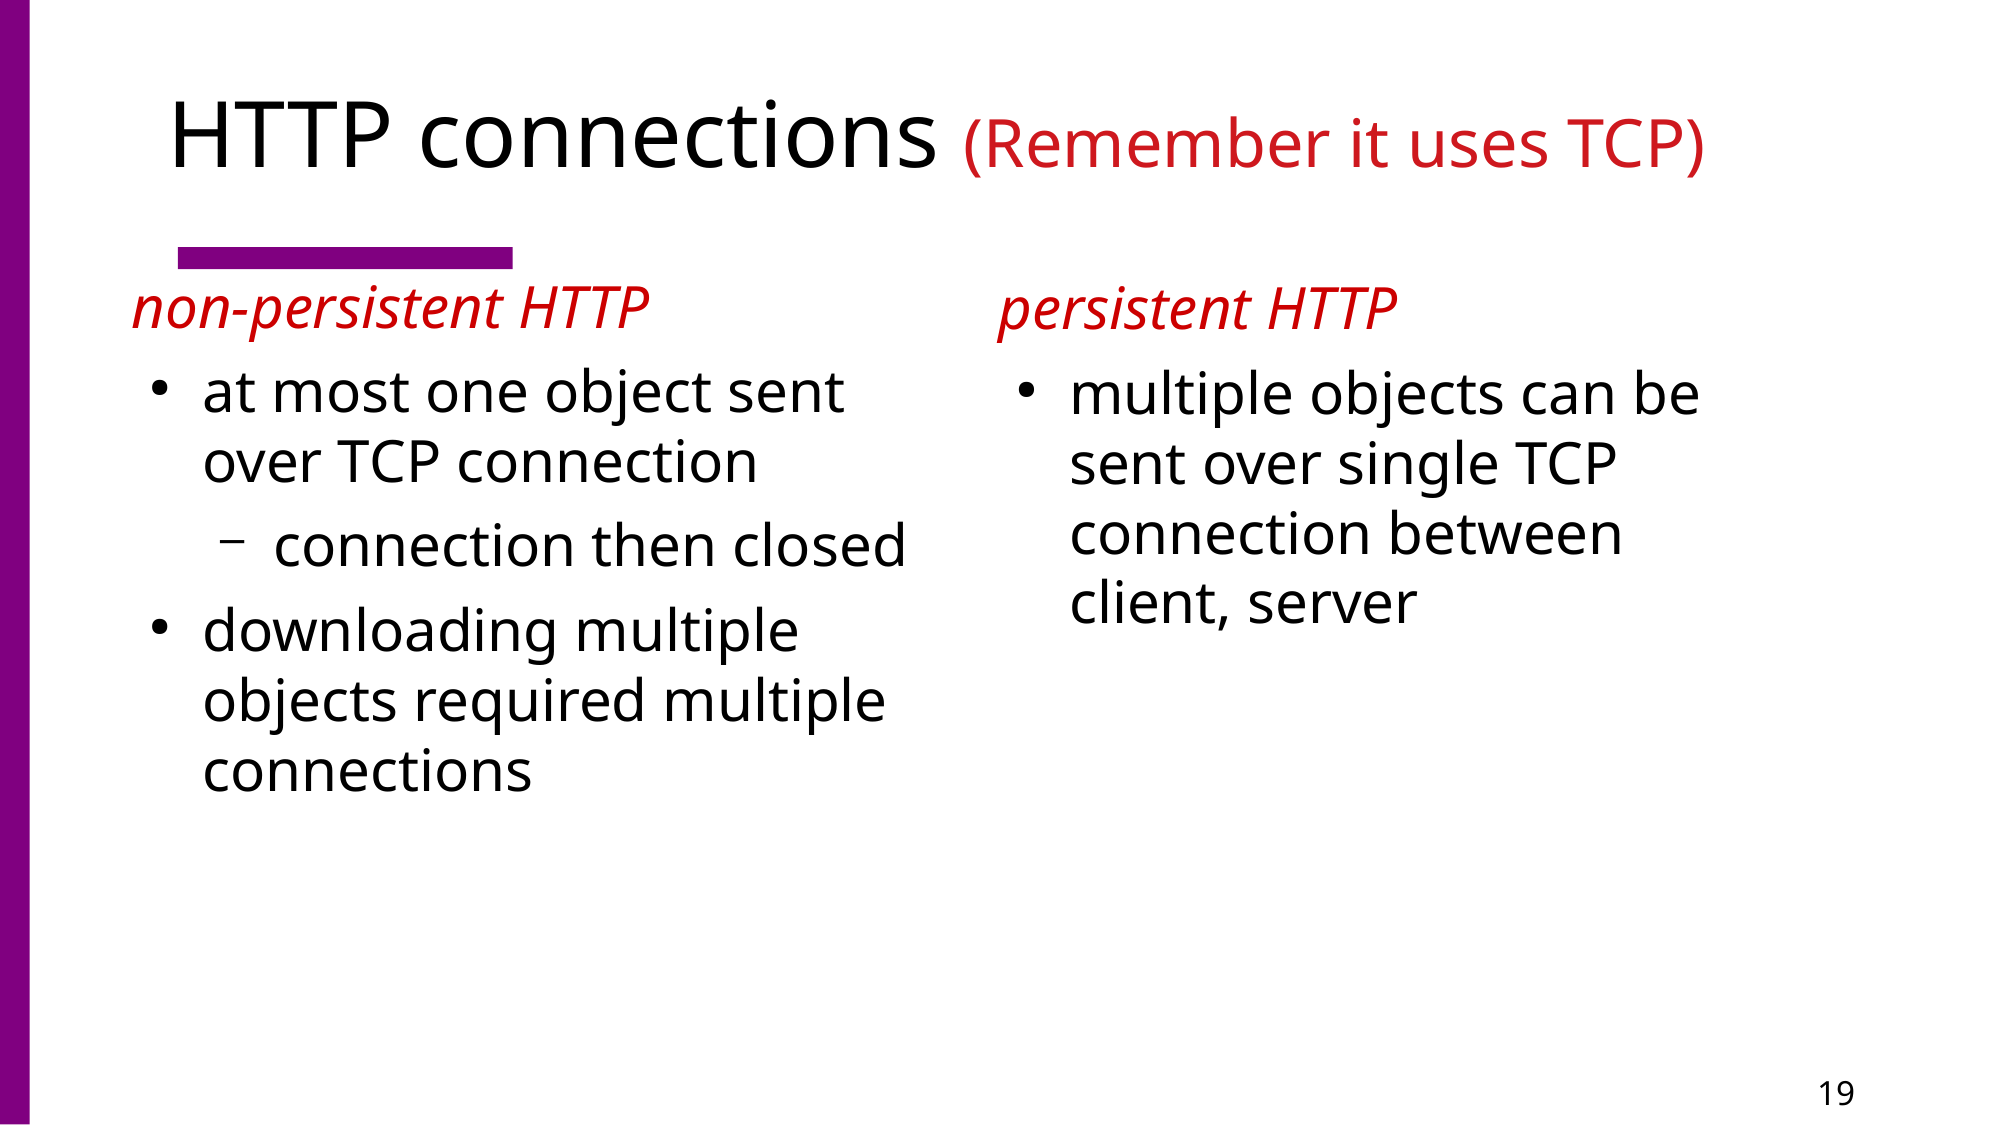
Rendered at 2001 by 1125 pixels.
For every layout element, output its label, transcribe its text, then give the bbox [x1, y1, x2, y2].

list persistent HTTP multiple objects can be sent over single TCP connection between client, server [983, 264, 1817, 1027]
list non-persistent HTTP at most one object sent over TCP connection connection then closed downloading multiple objects required multiple connections [116, 262, 950, 1026]
title HTTP connections (Remember it uses TCP) [116, 37, 1817, 225]
